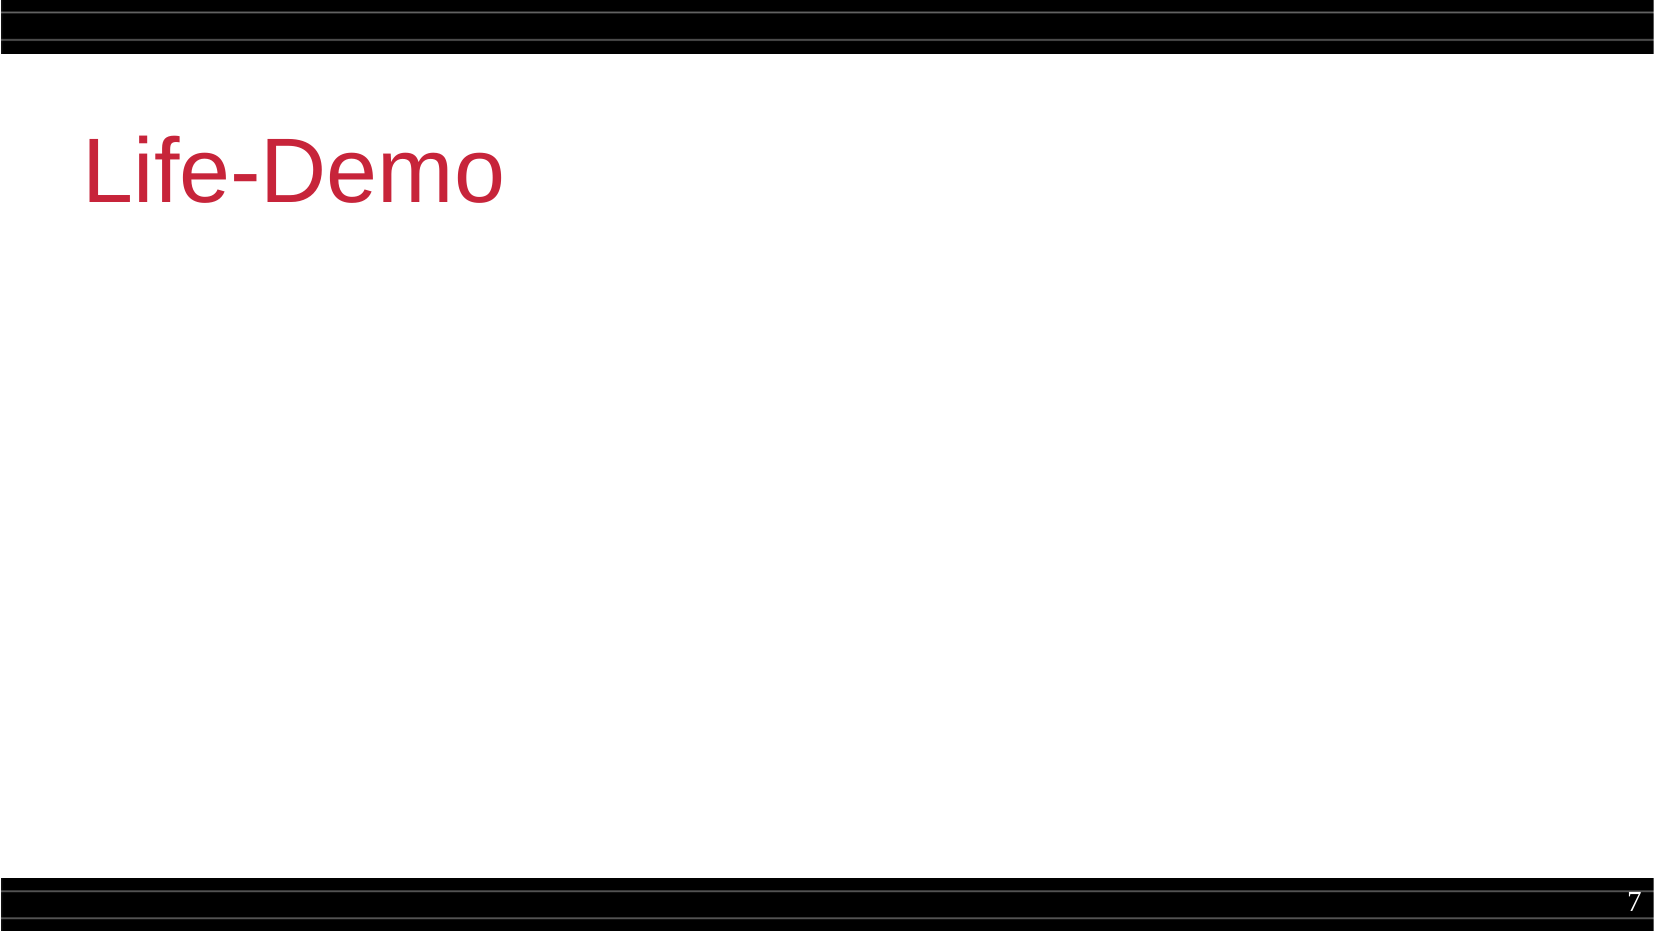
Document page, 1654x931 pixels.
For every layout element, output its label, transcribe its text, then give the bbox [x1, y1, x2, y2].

picture [1, 0, 1654, 54]
title Life-Demo [82, 92, 1571, 249]
picture [1, 878, 1654, 931]
